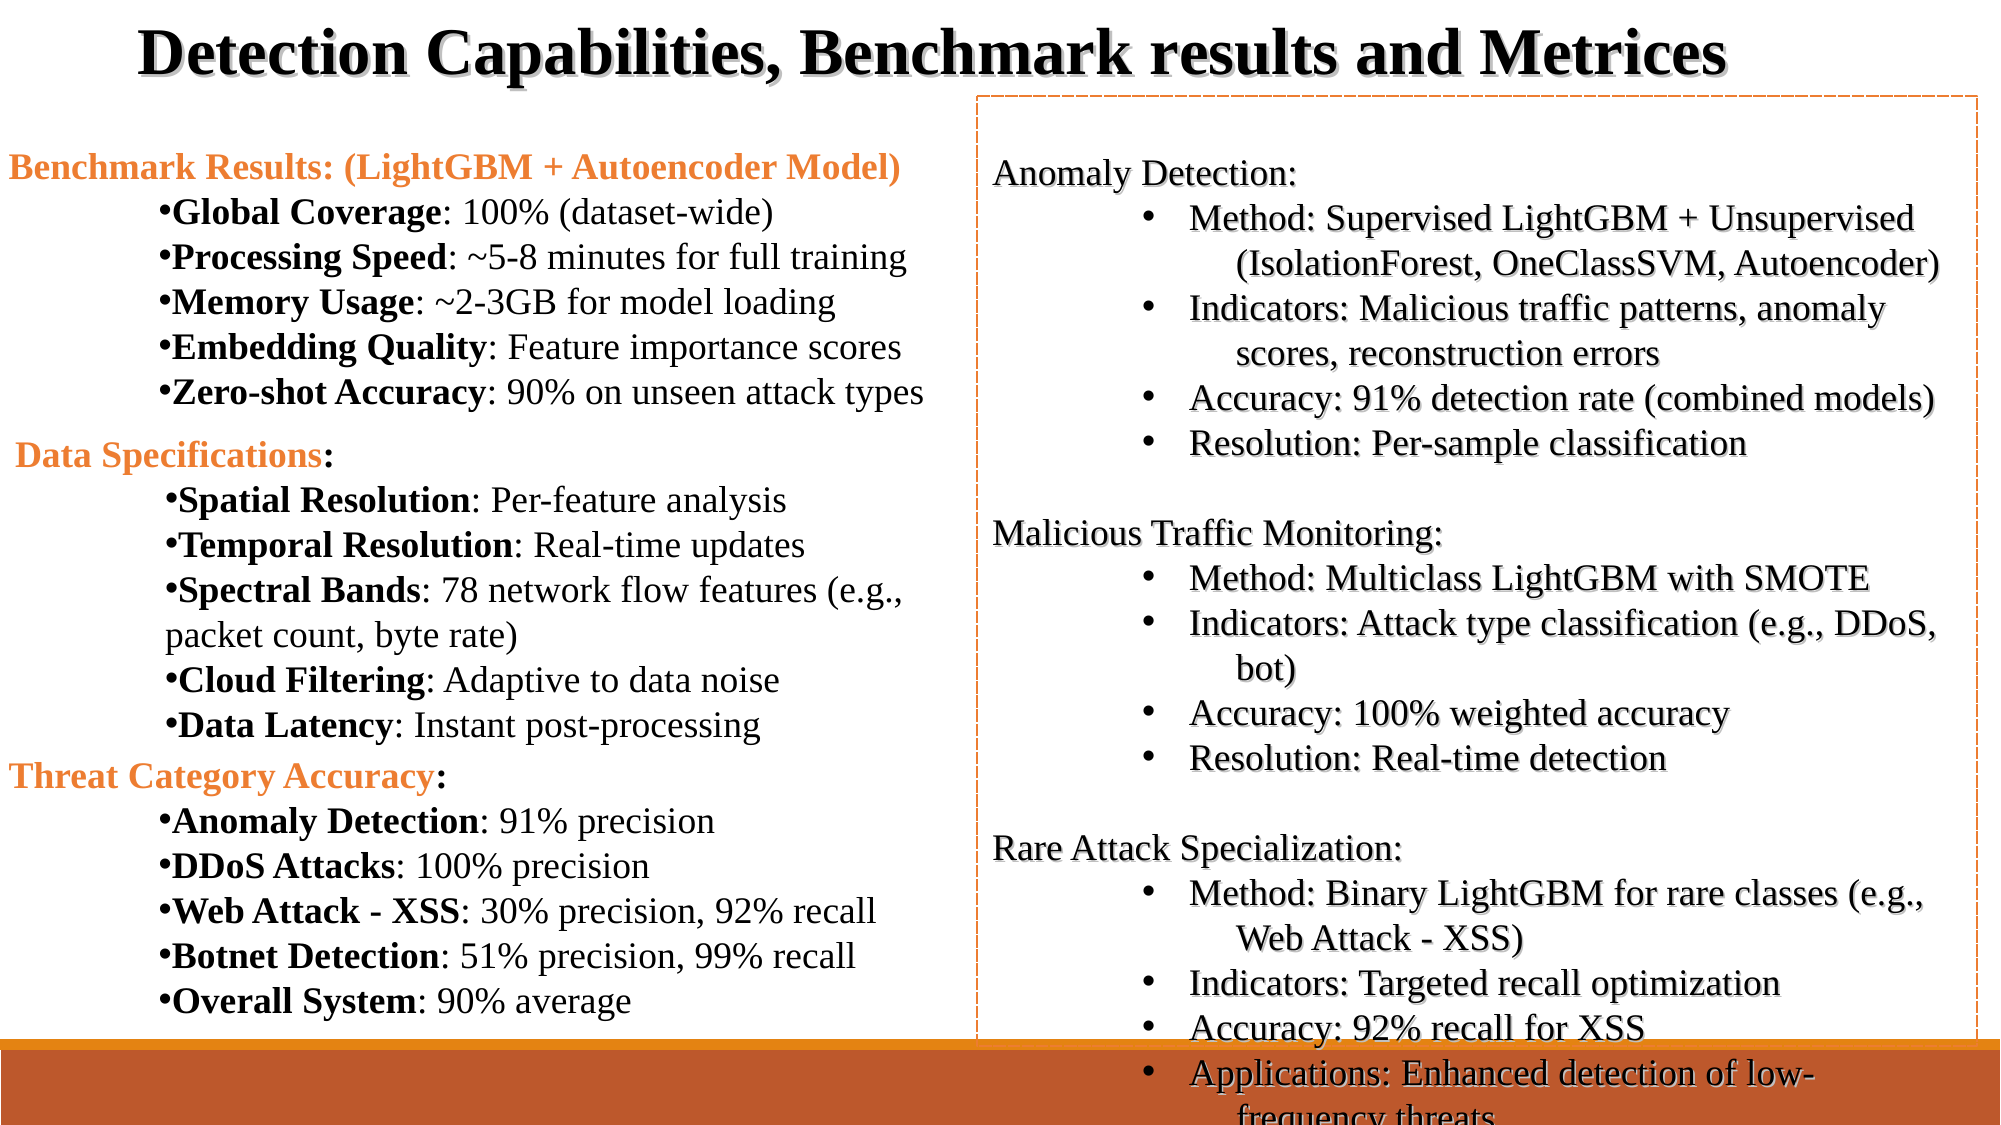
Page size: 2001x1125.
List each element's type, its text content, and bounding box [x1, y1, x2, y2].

text_box Threat Category Accuracy: Anomaly Detection: 91% precision DDoS Attacks: 100% precision Web Attack - XSS: 30% precision, 92% recall Botnet Detection: 51% precision, 99% recall Overall System: 90% average [0, 743, 936, 1032]
text_box Benchmark Results: (LightGBM + Autoencoder Model) Global Coverage: 100% (dataset-wide) Processing Speed: ~5-8 minutes for full training Memory Usage: ~2-3GB for model loading Embedding Quality: Feature importance scores Zero-shot Accuracy: 90% on unseen attack types [0, 134, 977, 422]
text_box Data Specifications: Spatial Resolution: Per-feature analysis Temporal Resolution: Real-time updates Spectral Bands: 78 network flow features (e.g., packet count, byte rate) Cloud Filtering: Adaptive to data noise Data Latency: Instant post-processing [0, 422, 977, 756]
text_box Detection Capabilities, Benchmark results and Metrices [122, 0, 1878, 96]
text_box Anomaly Detection: Method: Supervised LightGBM + Unsupervised (IsolationForest, OneClassSVM, Autoencoder) Indicators: Malicious traffic patterns, anomaly scores, reconstruction errors Accuracy: 91% detection rate (combined models) Resolution: Per-sample classification Malicious Traffic Monitoring: Method: Multiclass LightGBM with SMOTE Indicators: Attack type classification (e.g., DDoS, bot) Accuracy: 100% weighted accuracy Resolution: Real-time detection Rare Attack Specialization: Method: Binary LightGBM for rare classes (e.g., Web Attack - XSS) Indicators: Targeted recall optimization Accuracy: 92% recall for XSS Applications: Enhanced detection of low-frequency threats [977, 96, 1977, 1046]
